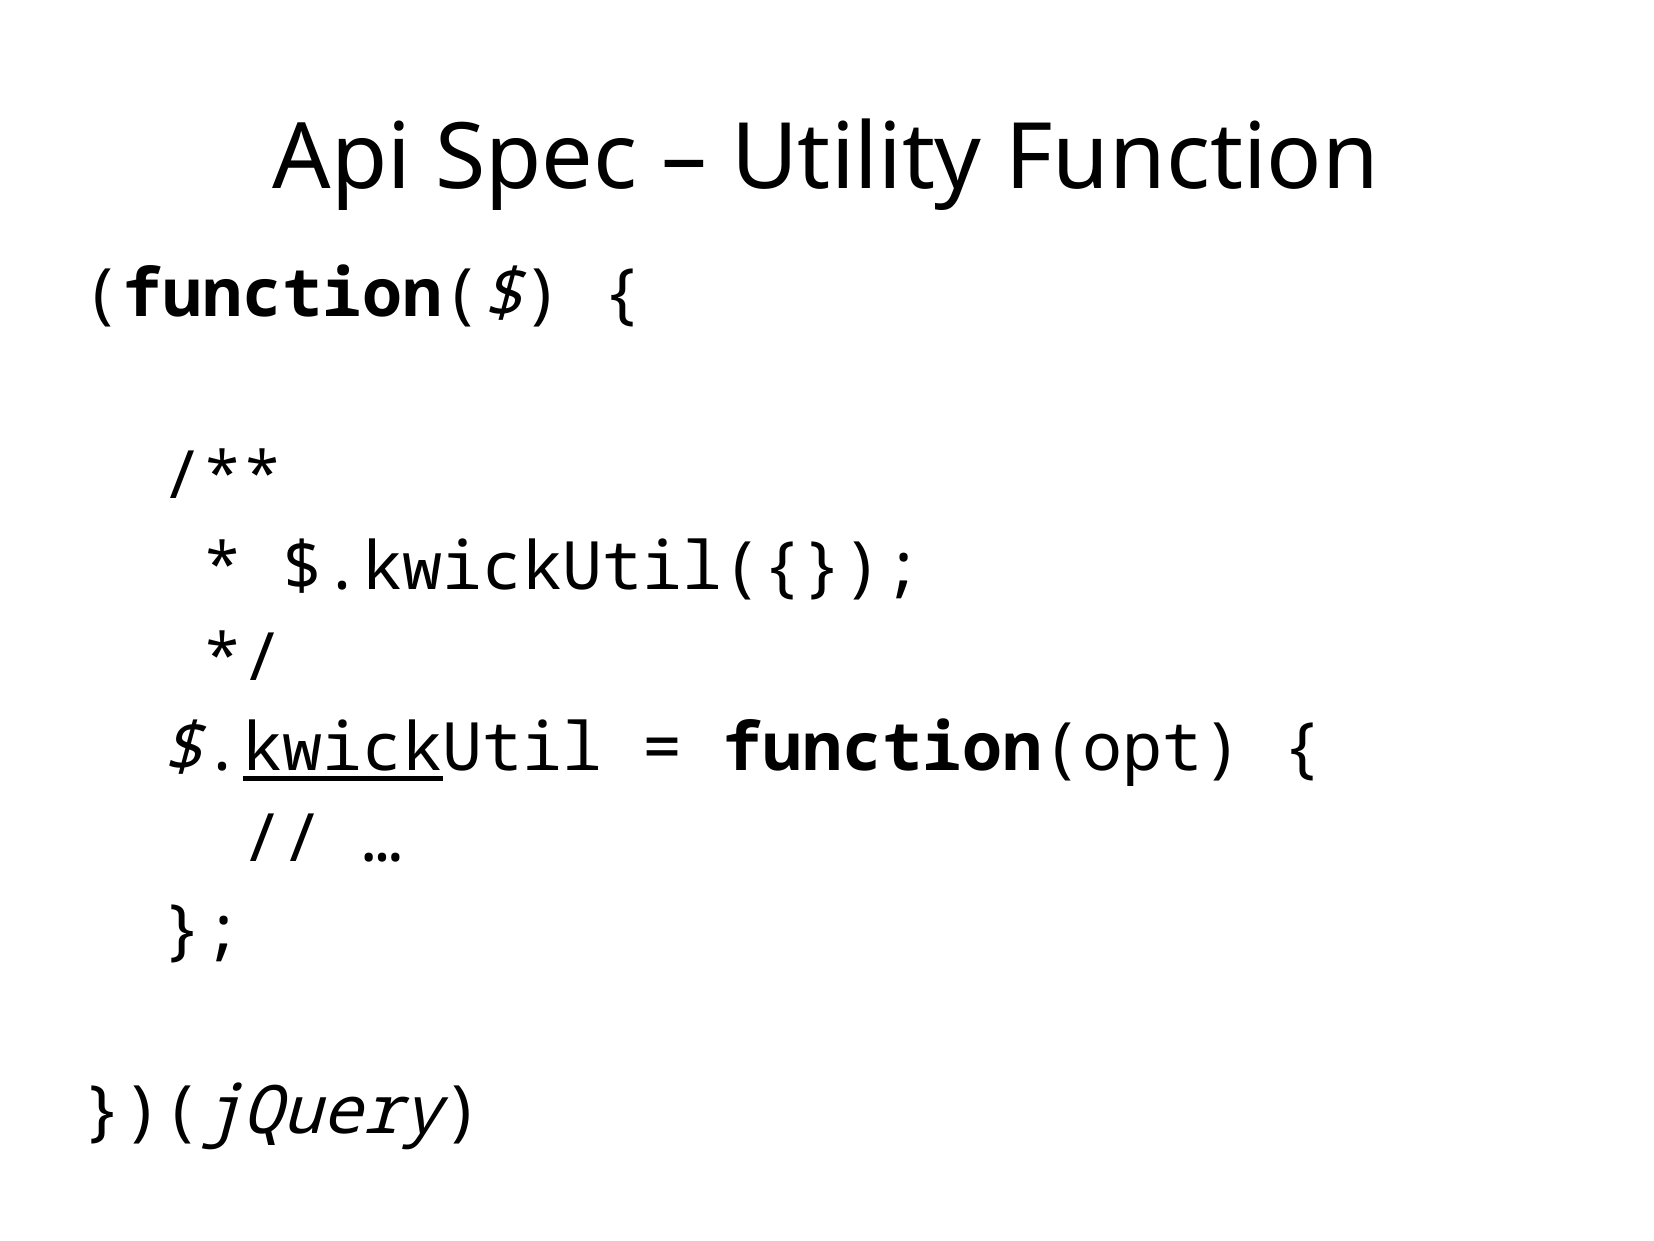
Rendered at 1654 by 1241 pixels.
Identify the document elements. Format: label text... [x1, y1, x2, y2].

subtitle (function($) { /** * $.kwickUtil({}); */ $.kwickUtil = function(opt) { // … }; })(jQuery) [82, 297, 1571, 1102]
title Api Spec – Utility Function [82, 56, 1571, 250]
